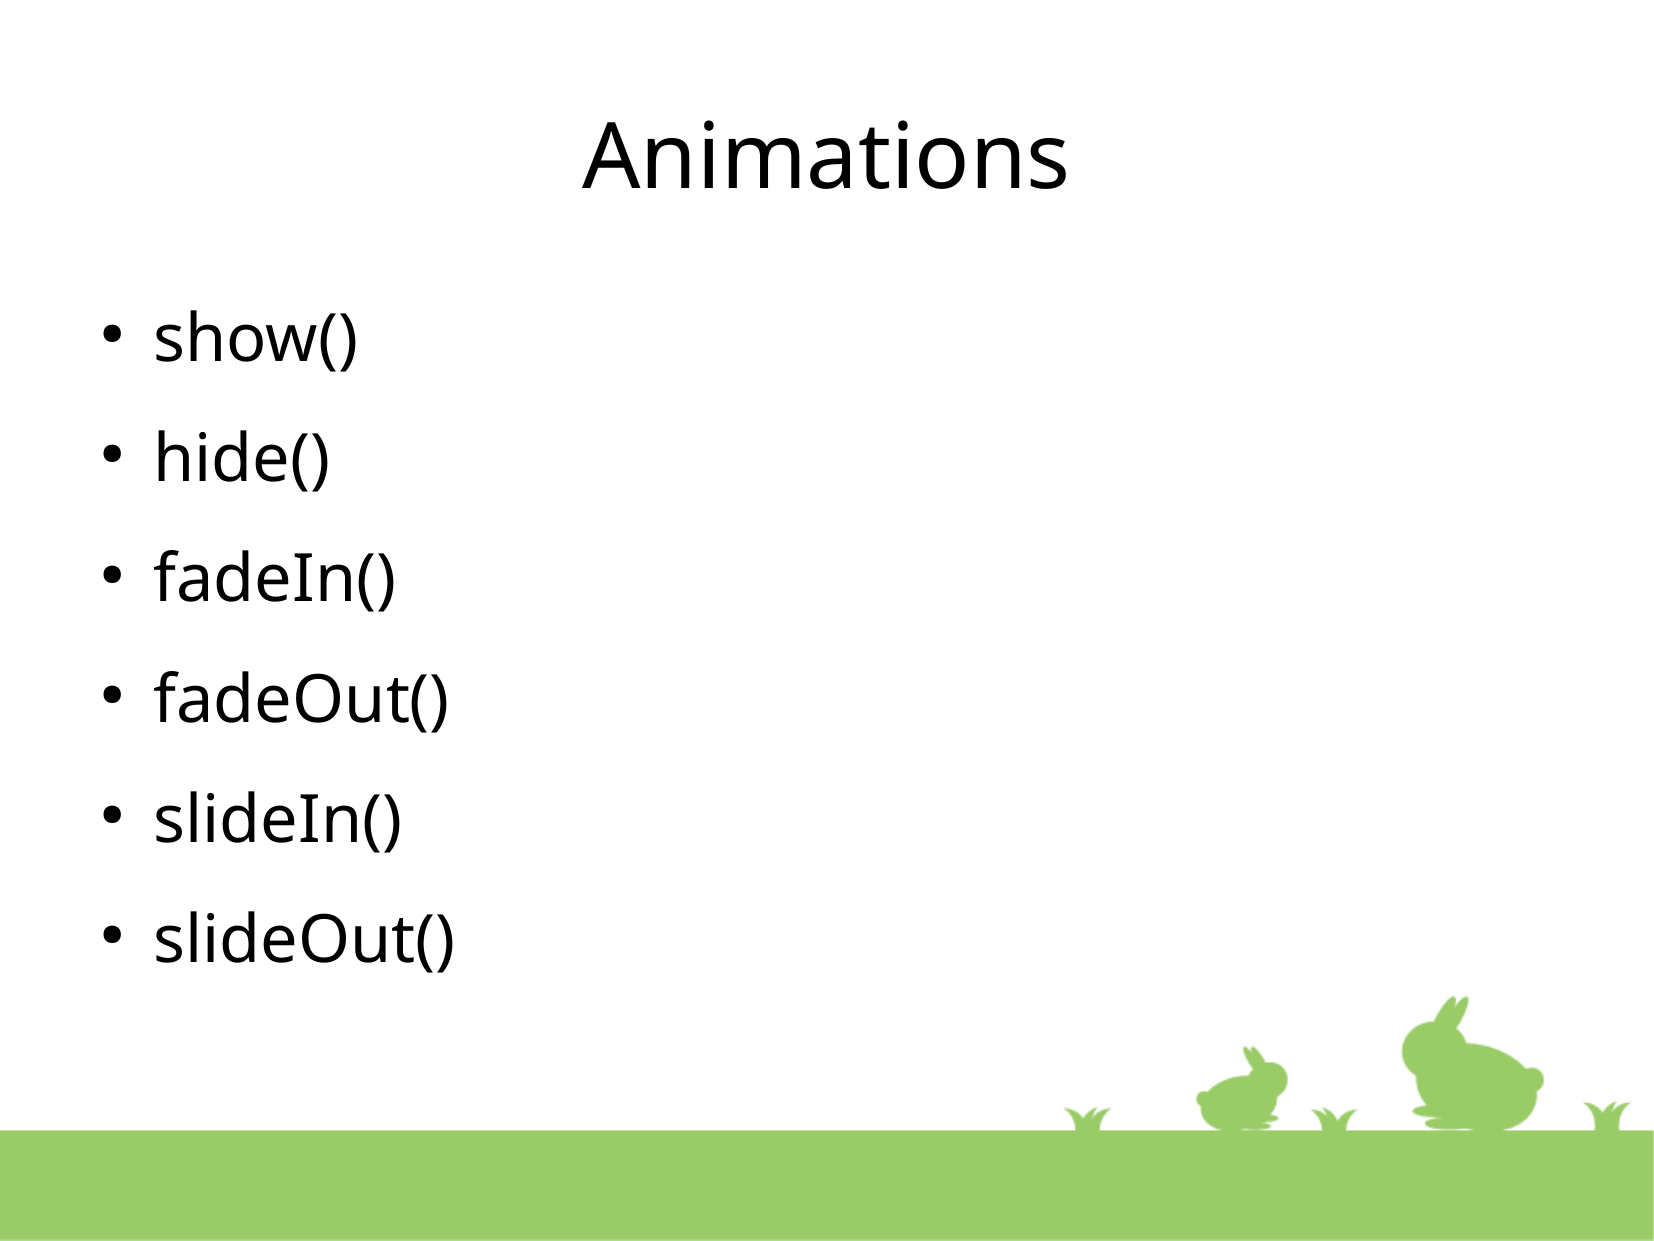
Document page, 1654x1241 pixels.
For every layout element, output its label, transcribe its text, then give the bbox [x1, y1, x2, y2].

list show() hide() fadeIn() fadeOut() slideIn() slideOut() [82, 290, 1571, 1010]
picture [0, 0, 1654, 1241]
title Animations [82, 49, 1571, 257]
